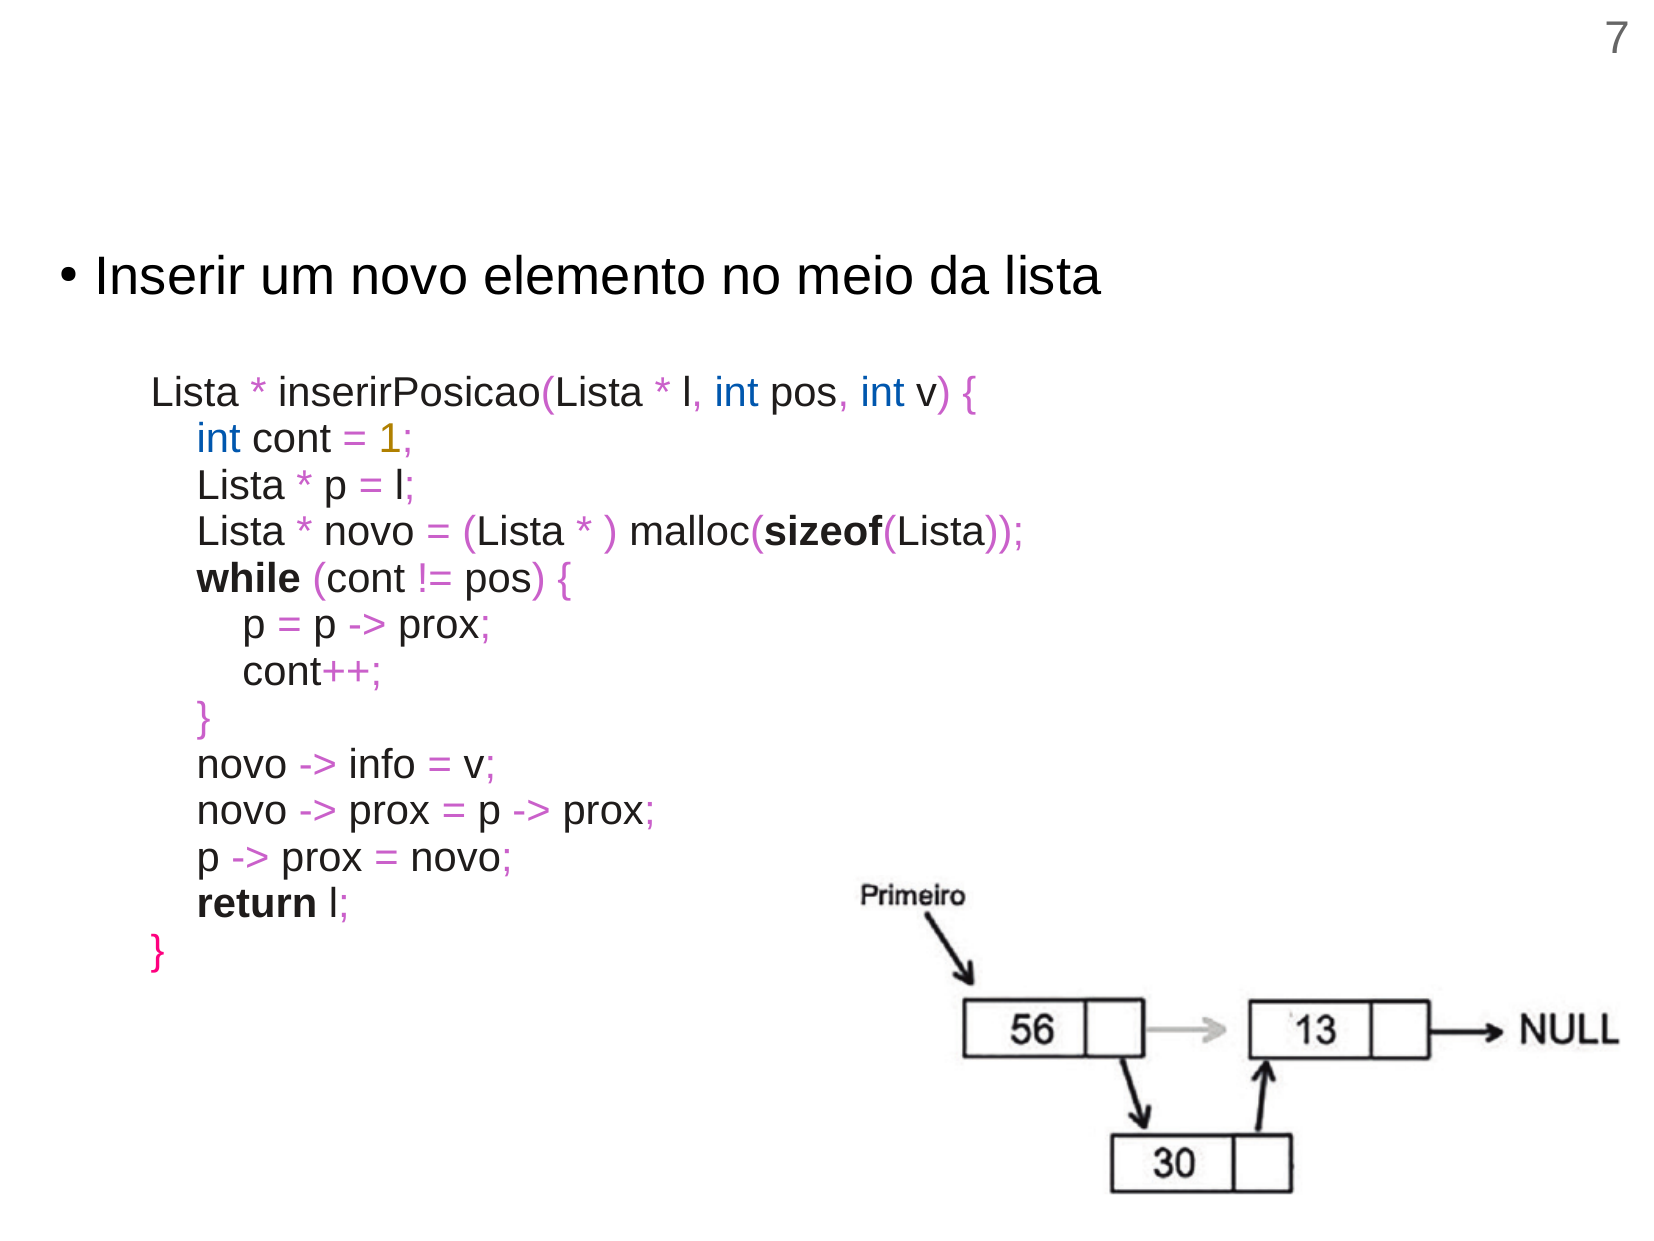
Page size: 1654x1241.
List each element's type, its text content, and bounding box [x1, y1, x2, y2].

picture [853, 875, 1625, 1199]
text_box Lista * inserirPosicao(Lista * l, int pos, int v) { int cont = 1; Lista * p = l; Lista * novo = (Lista * ) malloc(sizeof(Lista)); while (cont != pos) { p = p -> prox; cont++; } novo -> info = v; novo -> prox = p -> prox; p -> prox = novo; return l; } [135, 361, 1081, 981]
list Inserir um novo elemento no meio da lista [59, 236, 1595, 1211]
